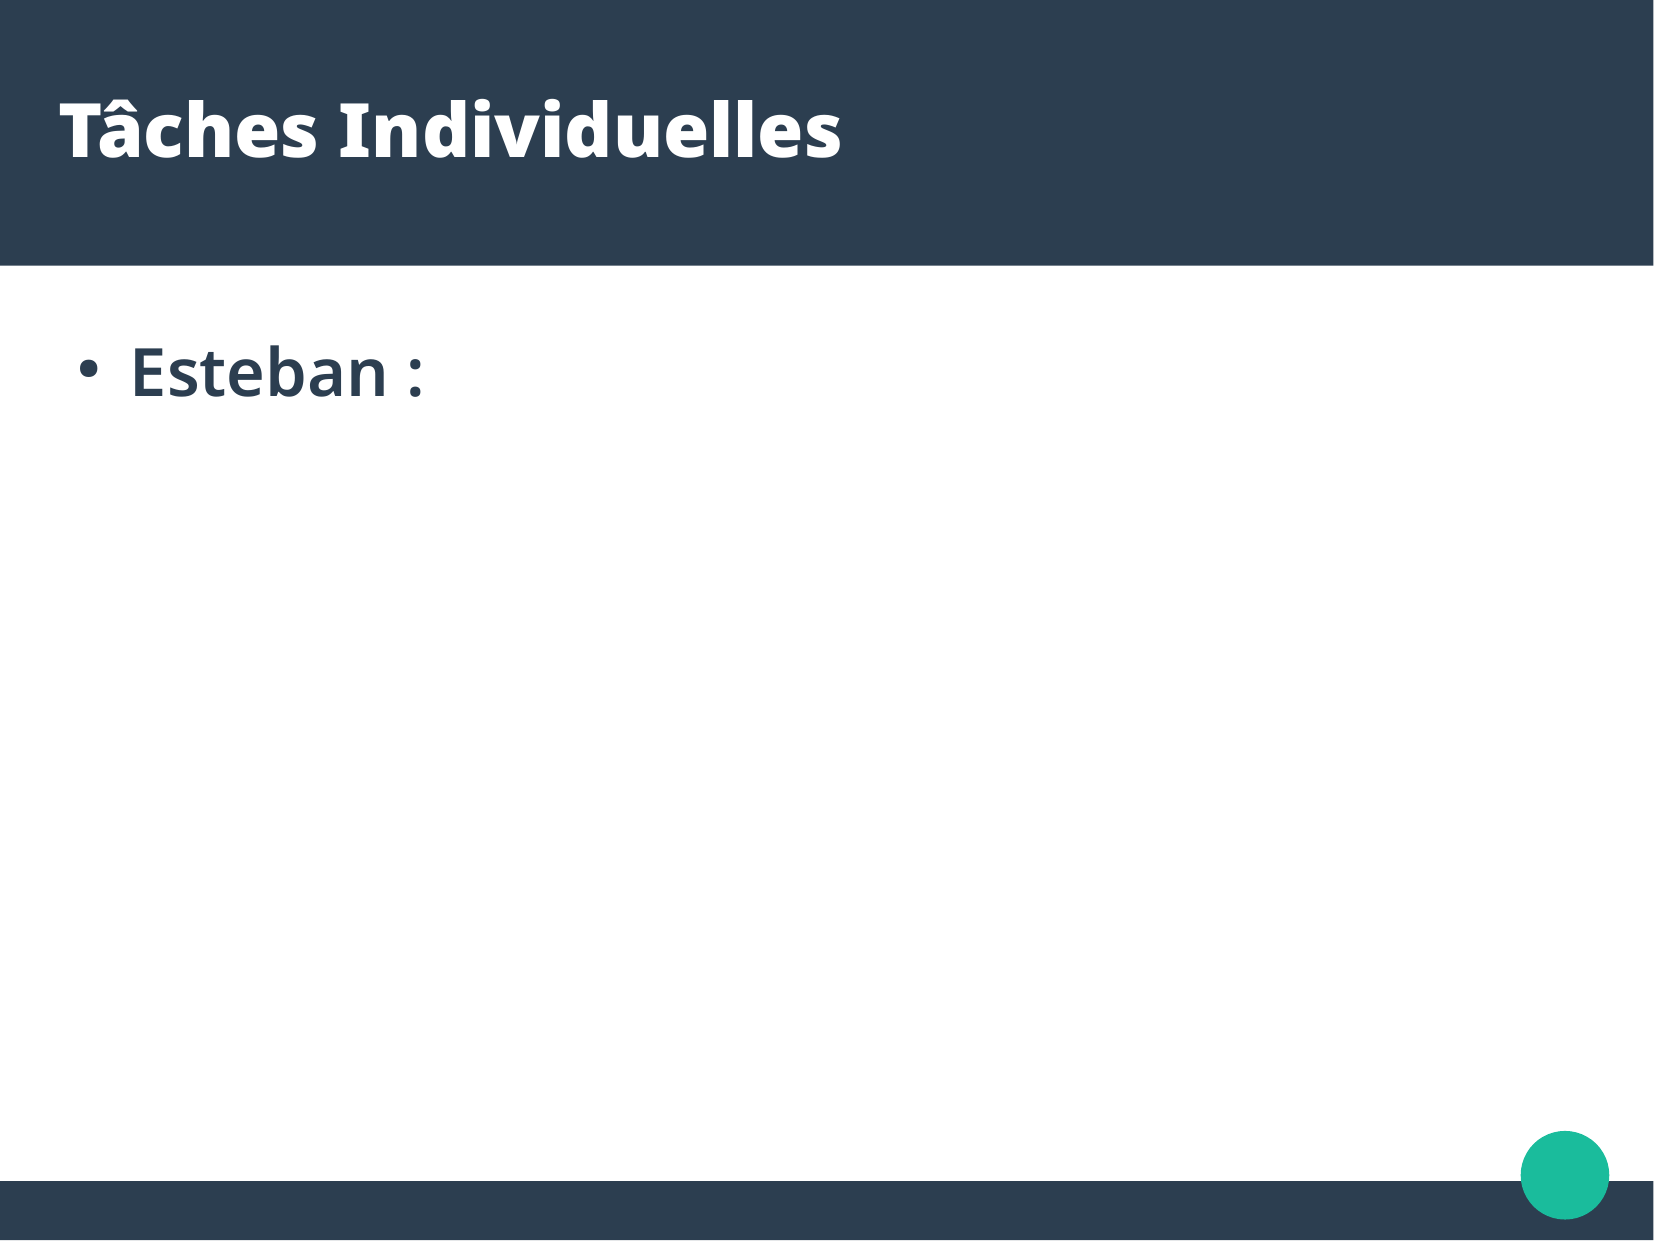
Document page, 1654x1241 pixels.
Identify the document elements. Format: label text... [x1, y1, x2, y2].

title Tâches Individuelles [59, 49, 1595, 207]
list Esteban : [59, 324, 1595, 1152]
